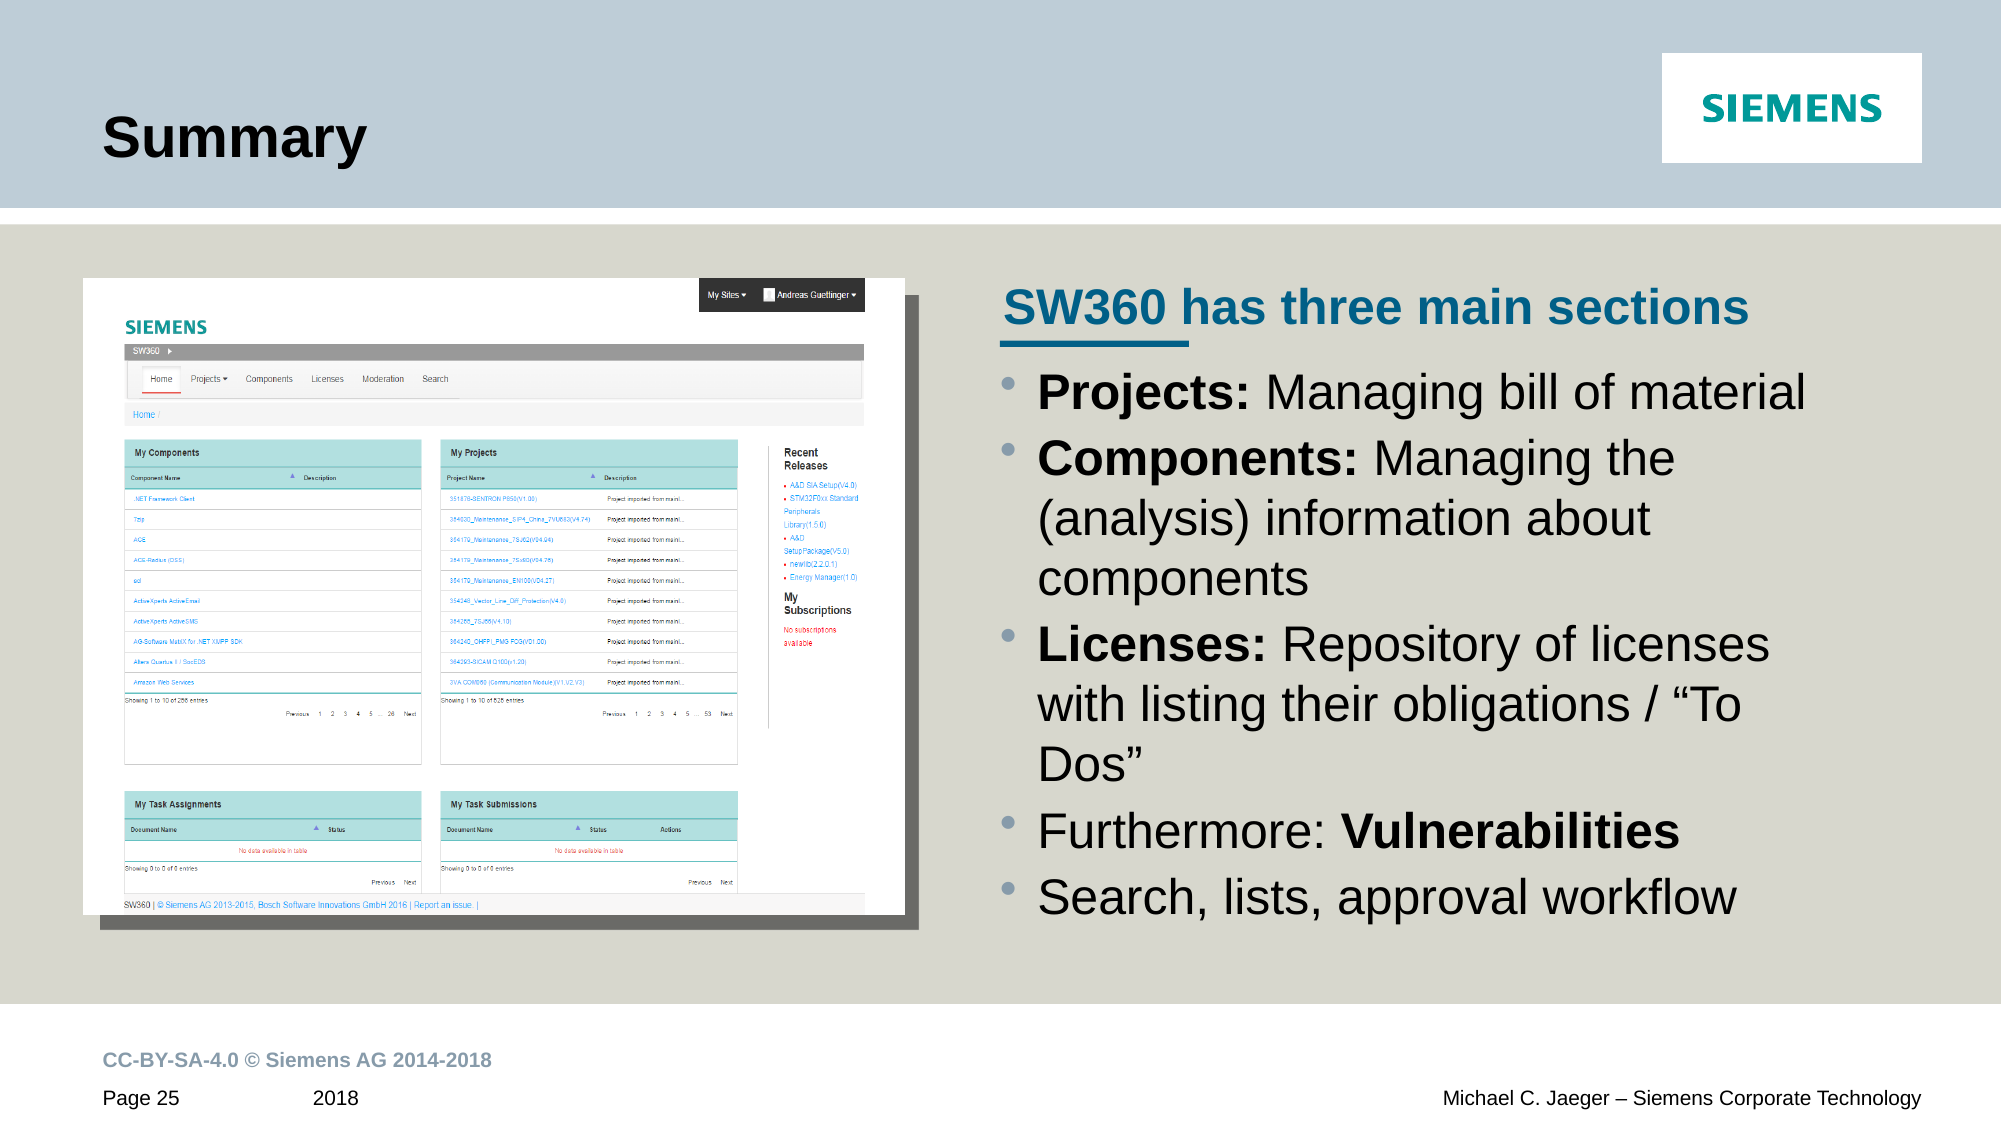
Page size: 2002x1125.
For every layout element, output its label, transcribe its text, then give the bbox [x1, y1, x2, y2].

text_box [0, 224, 2001, 1004]
title Summary [0, 0, 2001, 208]
picture [83, 278, 905, 915]
text_box SW360 has three main sections [1003, 273, 1751, 335]
text_box Projects: Managing bill of material Components: Managing the (analysis) information about components Licenses: Repository of licenses with listing their obligations / “To Dos” Furthermore: Vulnerabilities Search, lists, approval workflow [999, 359, 1848, 925]
